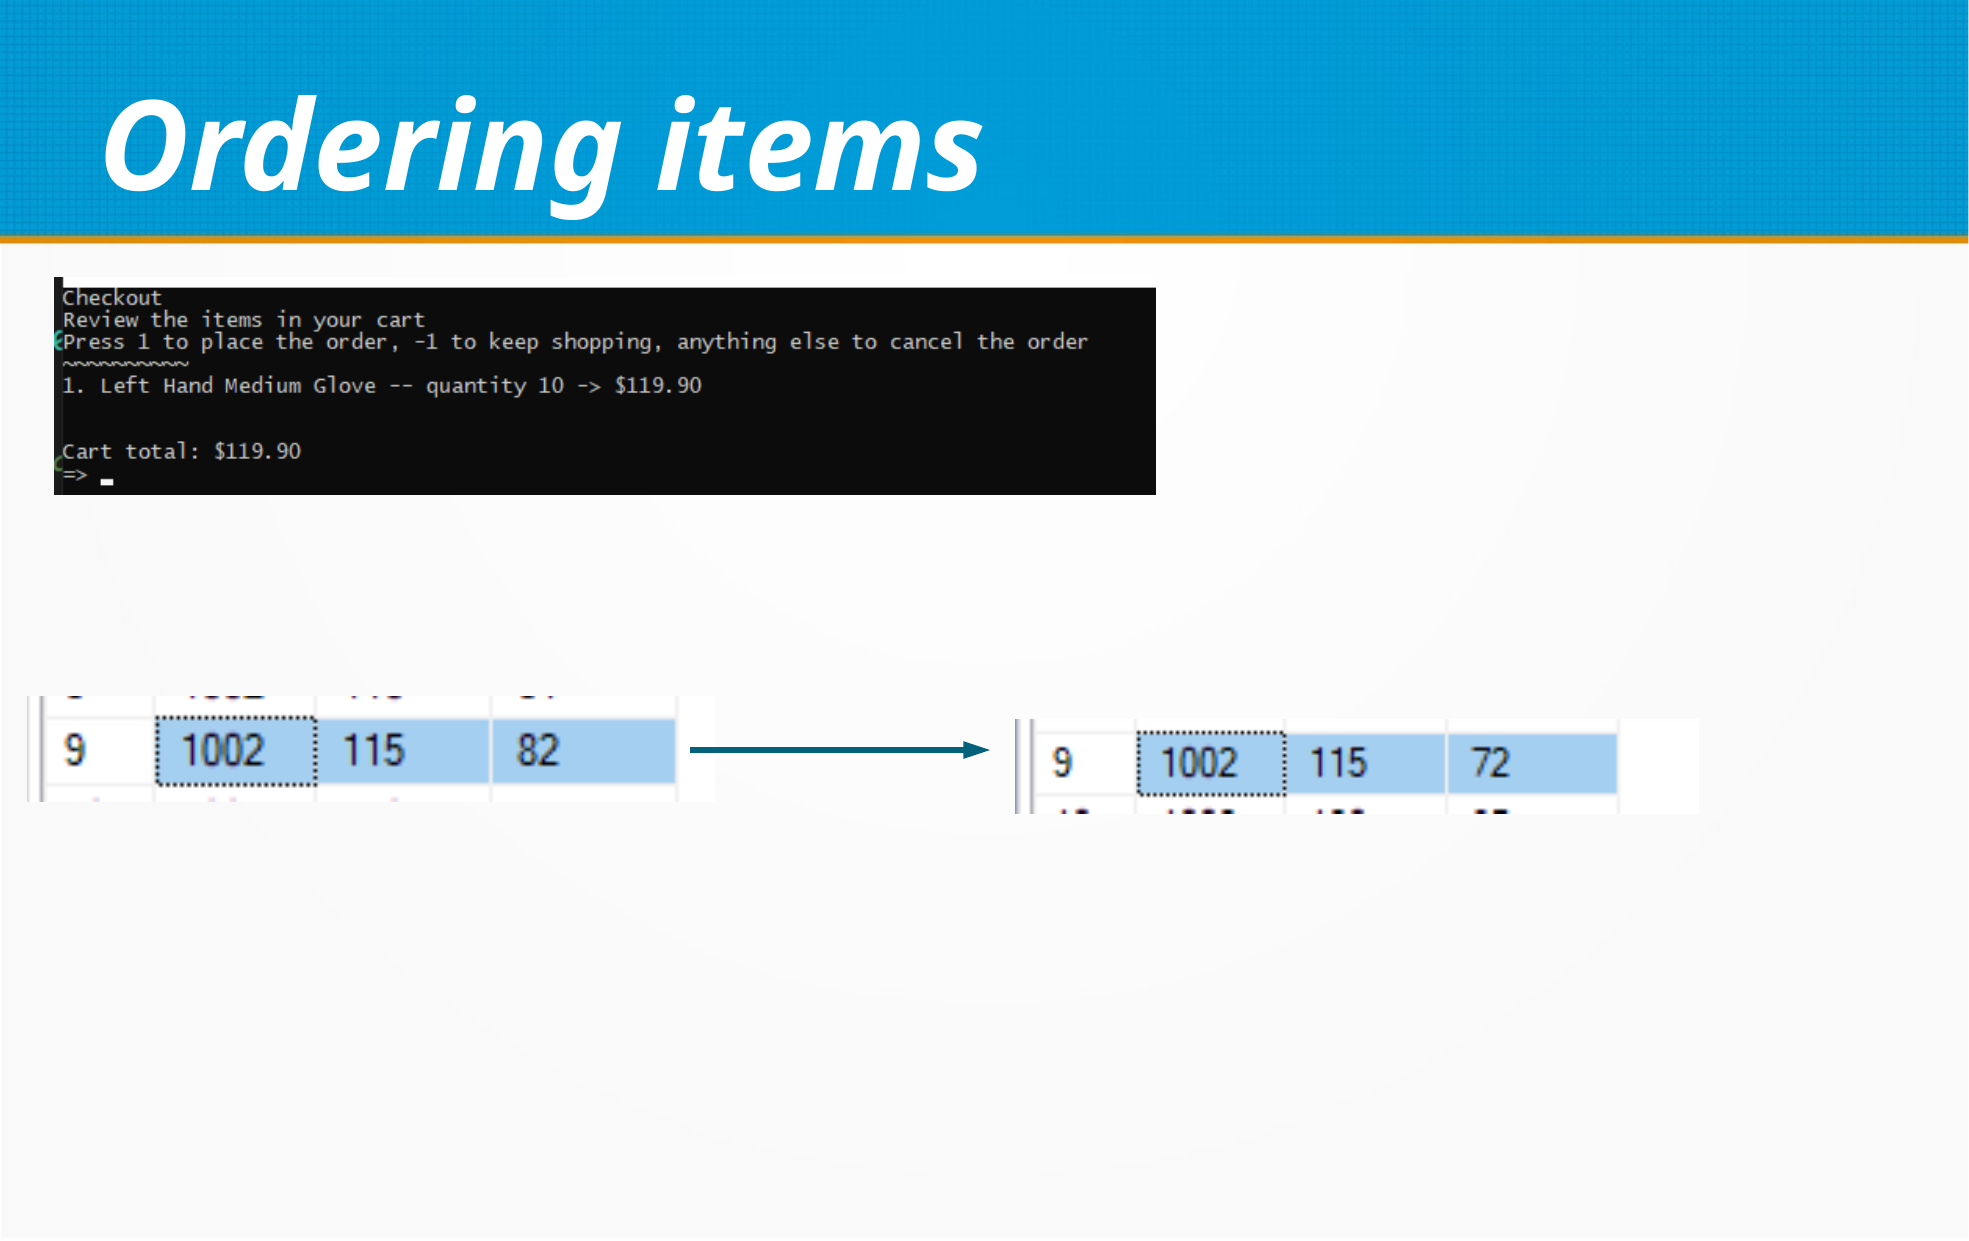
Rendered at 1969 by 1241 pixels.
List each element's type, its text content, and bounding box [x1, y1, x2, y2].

title Ordering items [98, 19, 1870, 227]
picture [0, 233, 1969, 1241]
